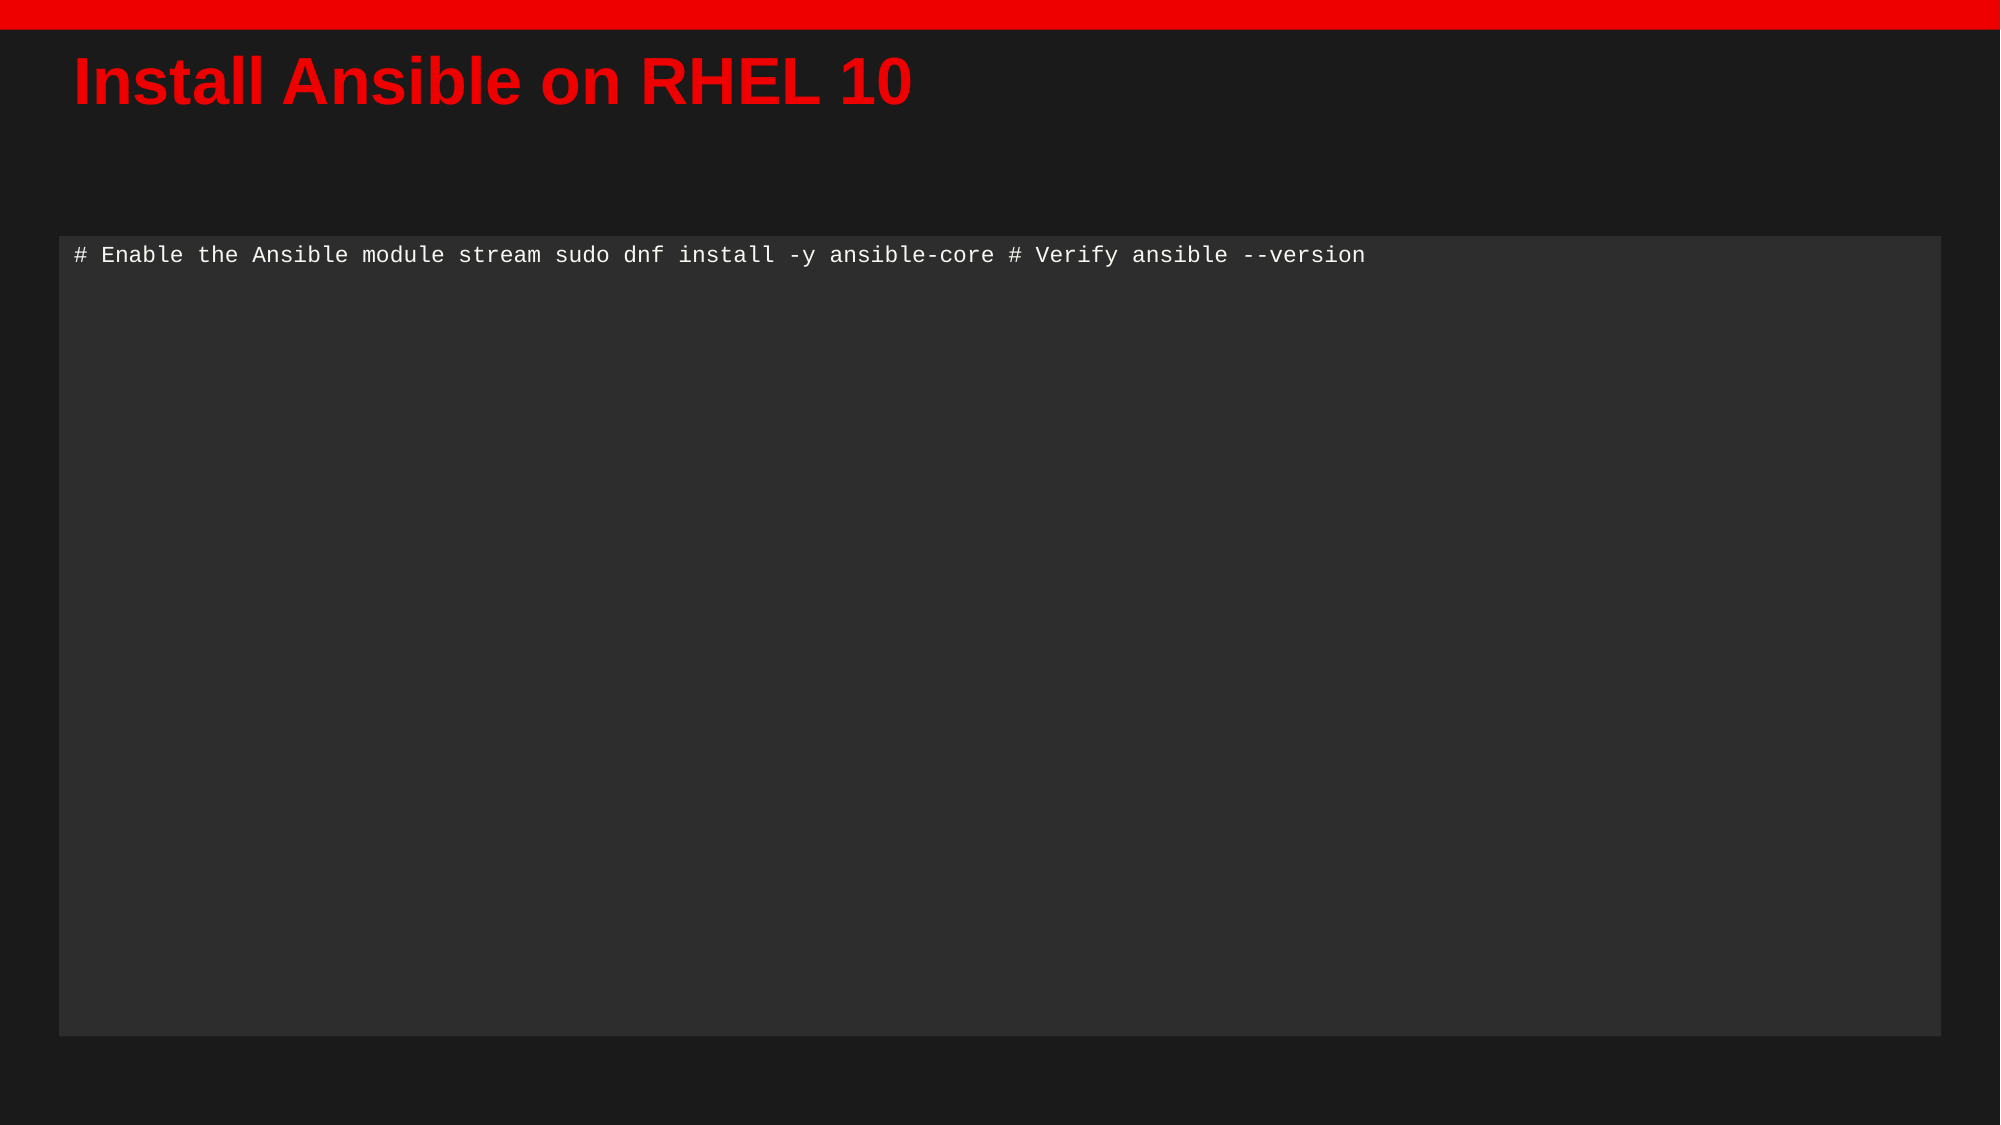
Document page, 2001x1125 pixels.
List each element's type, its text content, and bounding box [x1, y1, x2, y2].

text_box Install Ansible on RHEL 10 [59, 36, 1942, 208]
text_box # Enable the Ansible module stream sudo dnf install -y ansible-core # Verify ansible --version [59, 236, 1942, 1037]
text_box [0, 0, 2001, 30]
